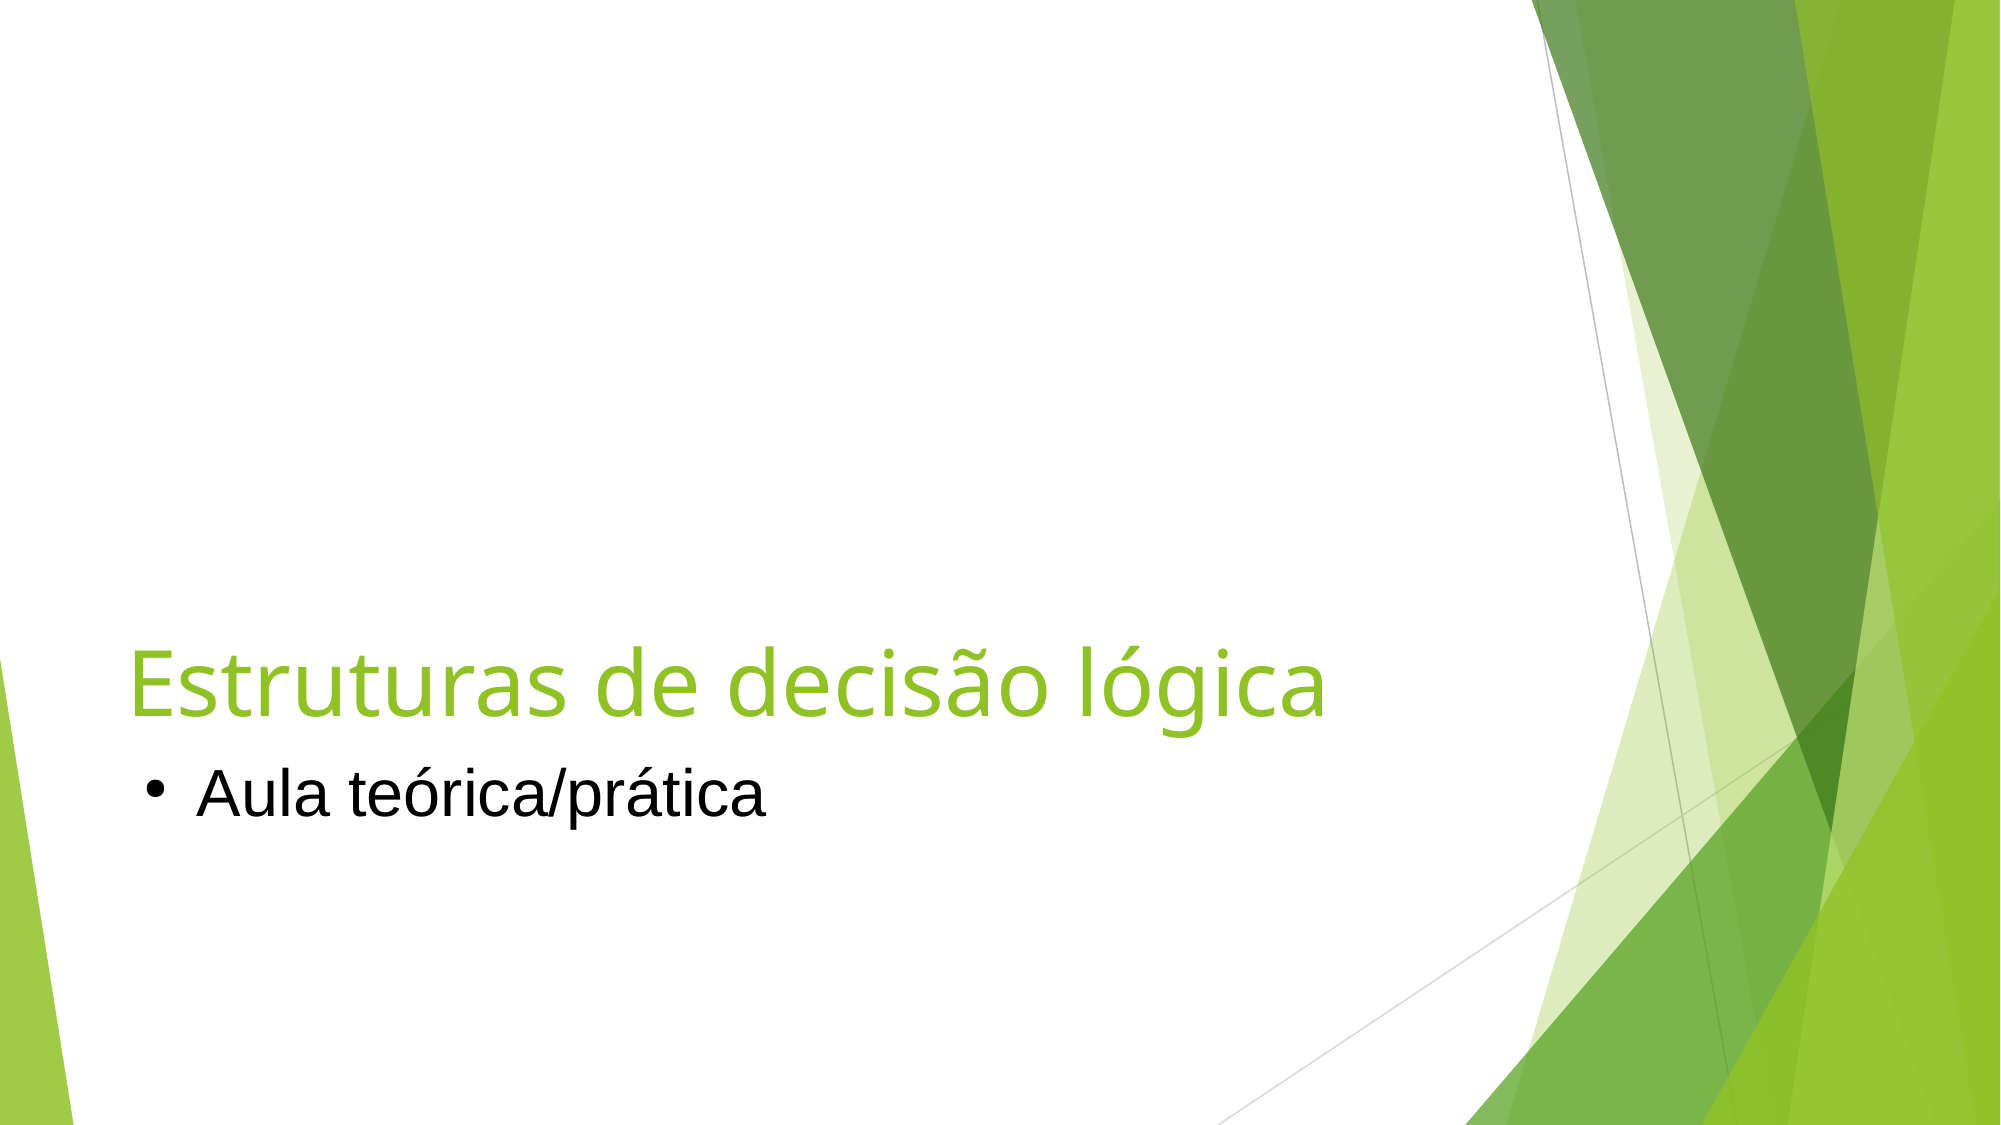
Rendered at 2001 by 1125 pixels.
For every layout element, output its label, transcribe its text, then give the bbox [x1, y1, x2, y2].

title Estruturas de decisão lógica [111, 443, 1522, 742]
list Aula teórica/prática [111, 742, 1522, 884]
